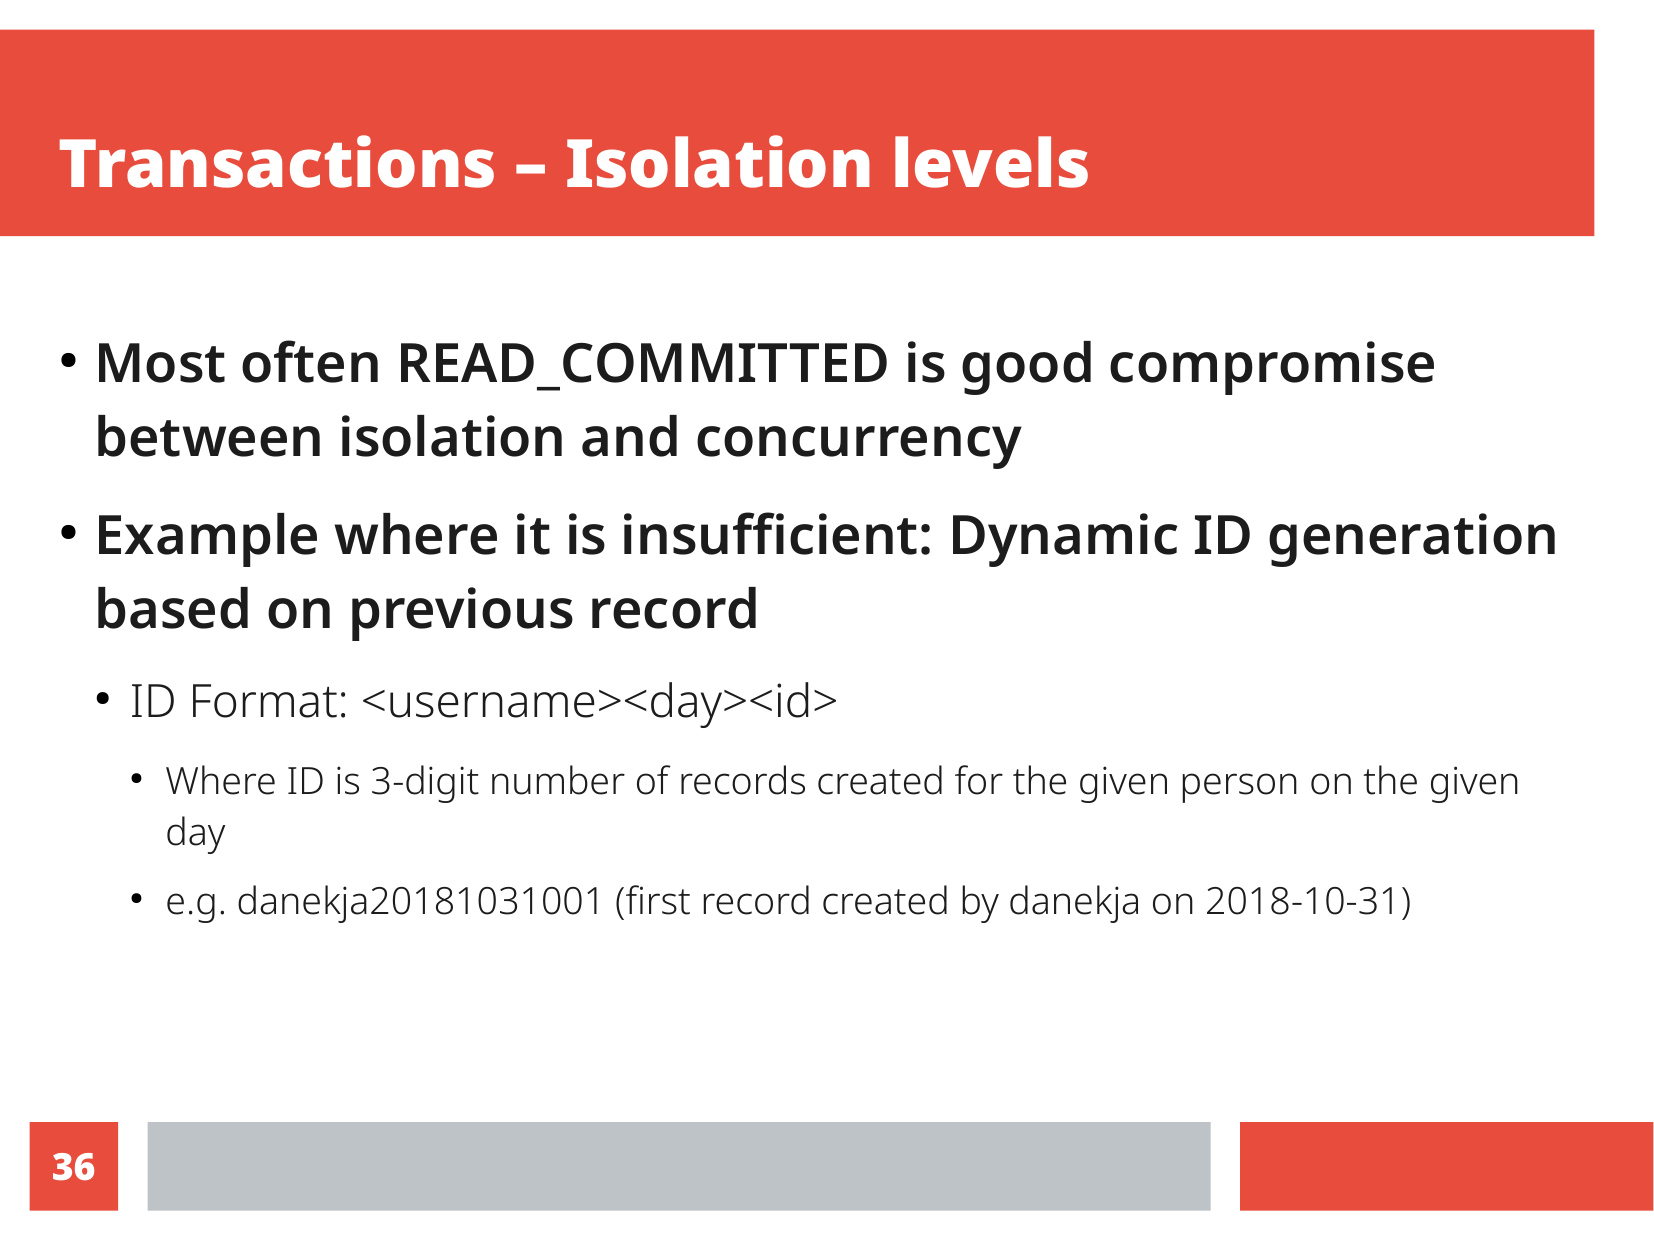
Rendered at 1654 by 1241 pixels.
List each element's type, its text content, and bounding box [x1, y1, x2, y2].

list Most often READ_COMMITTED is good compromise between isolation and concurrency Example where it is insufficient: Dynamic ID generation based on previous record ID Format: <username><day><id> Where ID is 3-digit number of records created for the given person on the given day e.g. danekja20181031001 (first record created by danekja on 2018-10-31) [59, 324, 1565, 1093]
title Transactions – Isolation levels [59, 59, 1595, 207]
